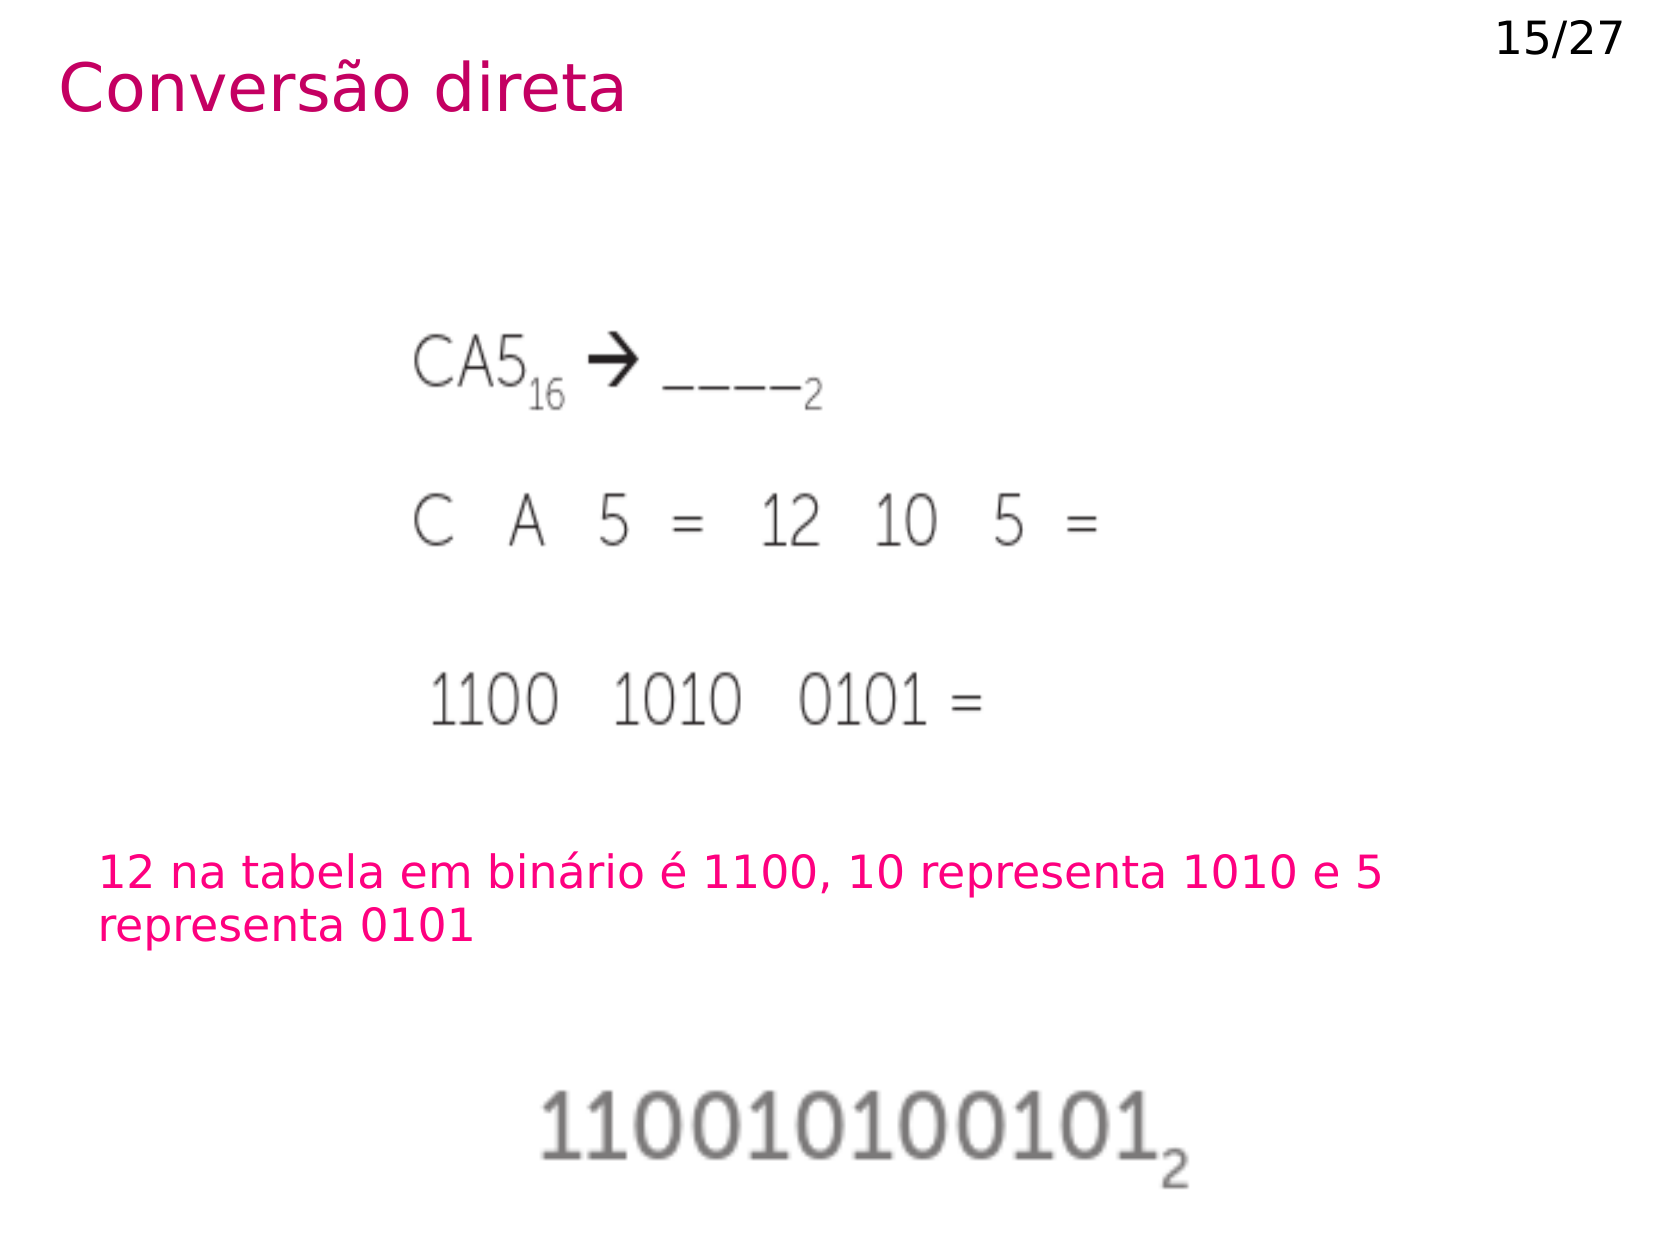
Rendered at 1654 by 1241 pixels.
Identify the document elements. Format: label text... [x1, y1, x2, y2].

picture [524, 1085, 1193, 1193]
title Conversão direta [59, 29, 1625, 148]
picture [401, 318, 1111, 561]
picture [422, 659, 998, 740]
text_box 12 na tabela em binário é 1100, 10 representa 1010 e 5 representa 0101 [82, 838, 1560, 981]
